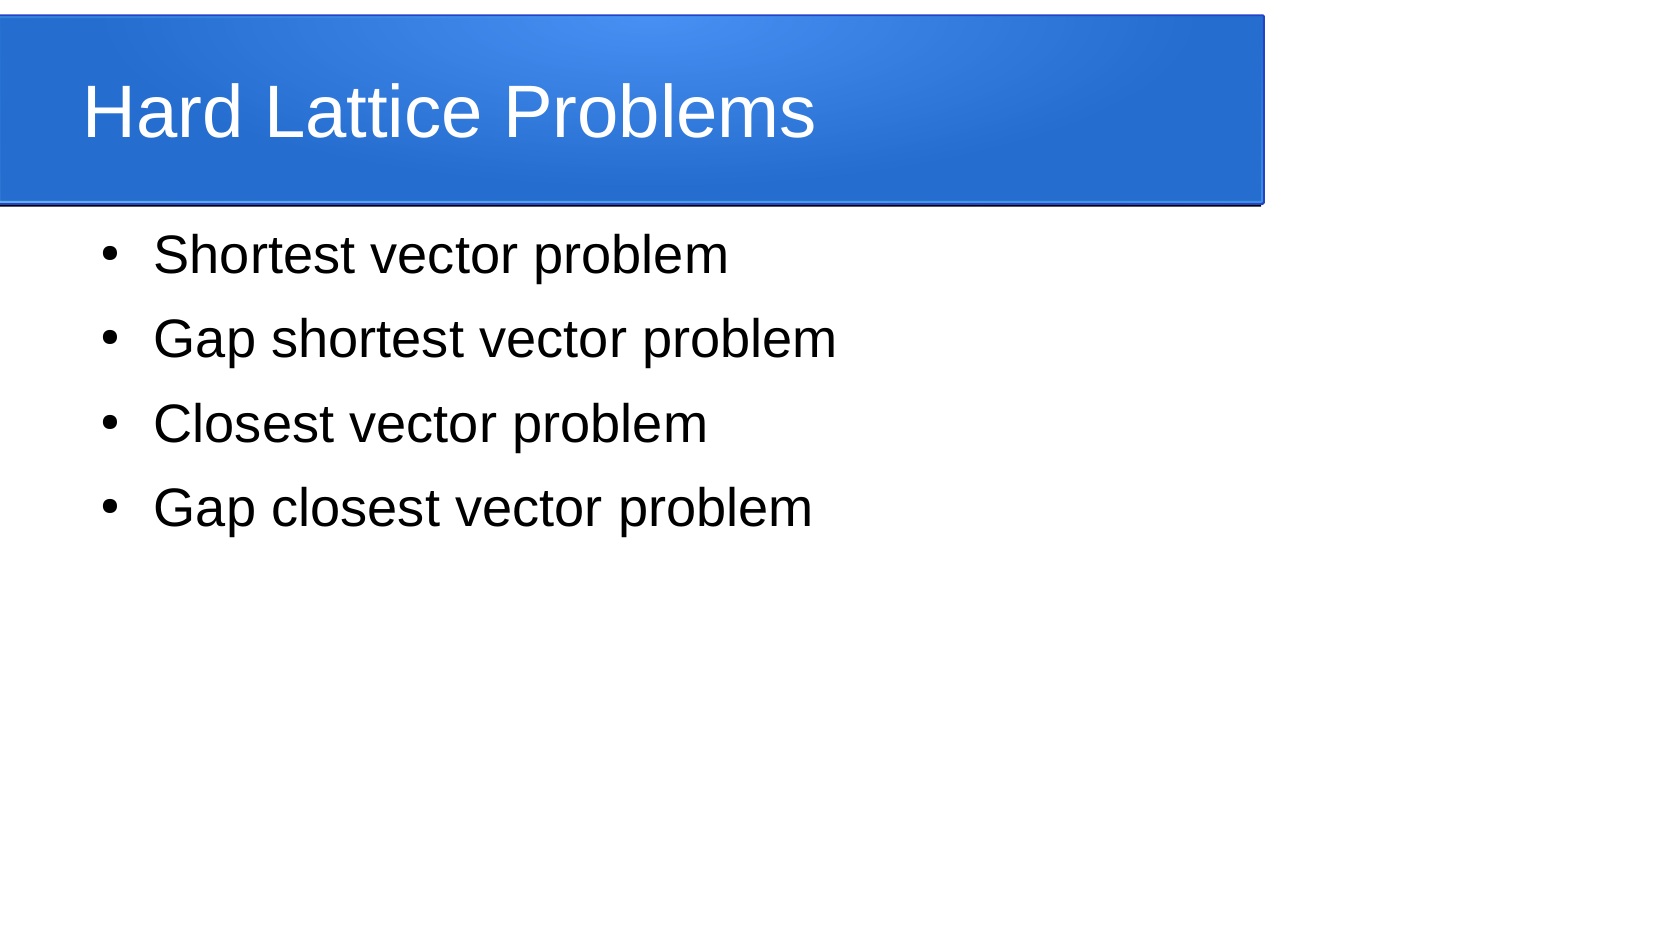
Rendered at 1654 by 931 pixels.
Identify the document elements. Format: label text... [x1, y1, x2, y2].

title Hard Lattice Problems [82, 35, 1235, 189]
list Shortest vector problem Gap shortest vector problem Closest vector problem Gap closest vector problem [82, 224, 1571, 764]
